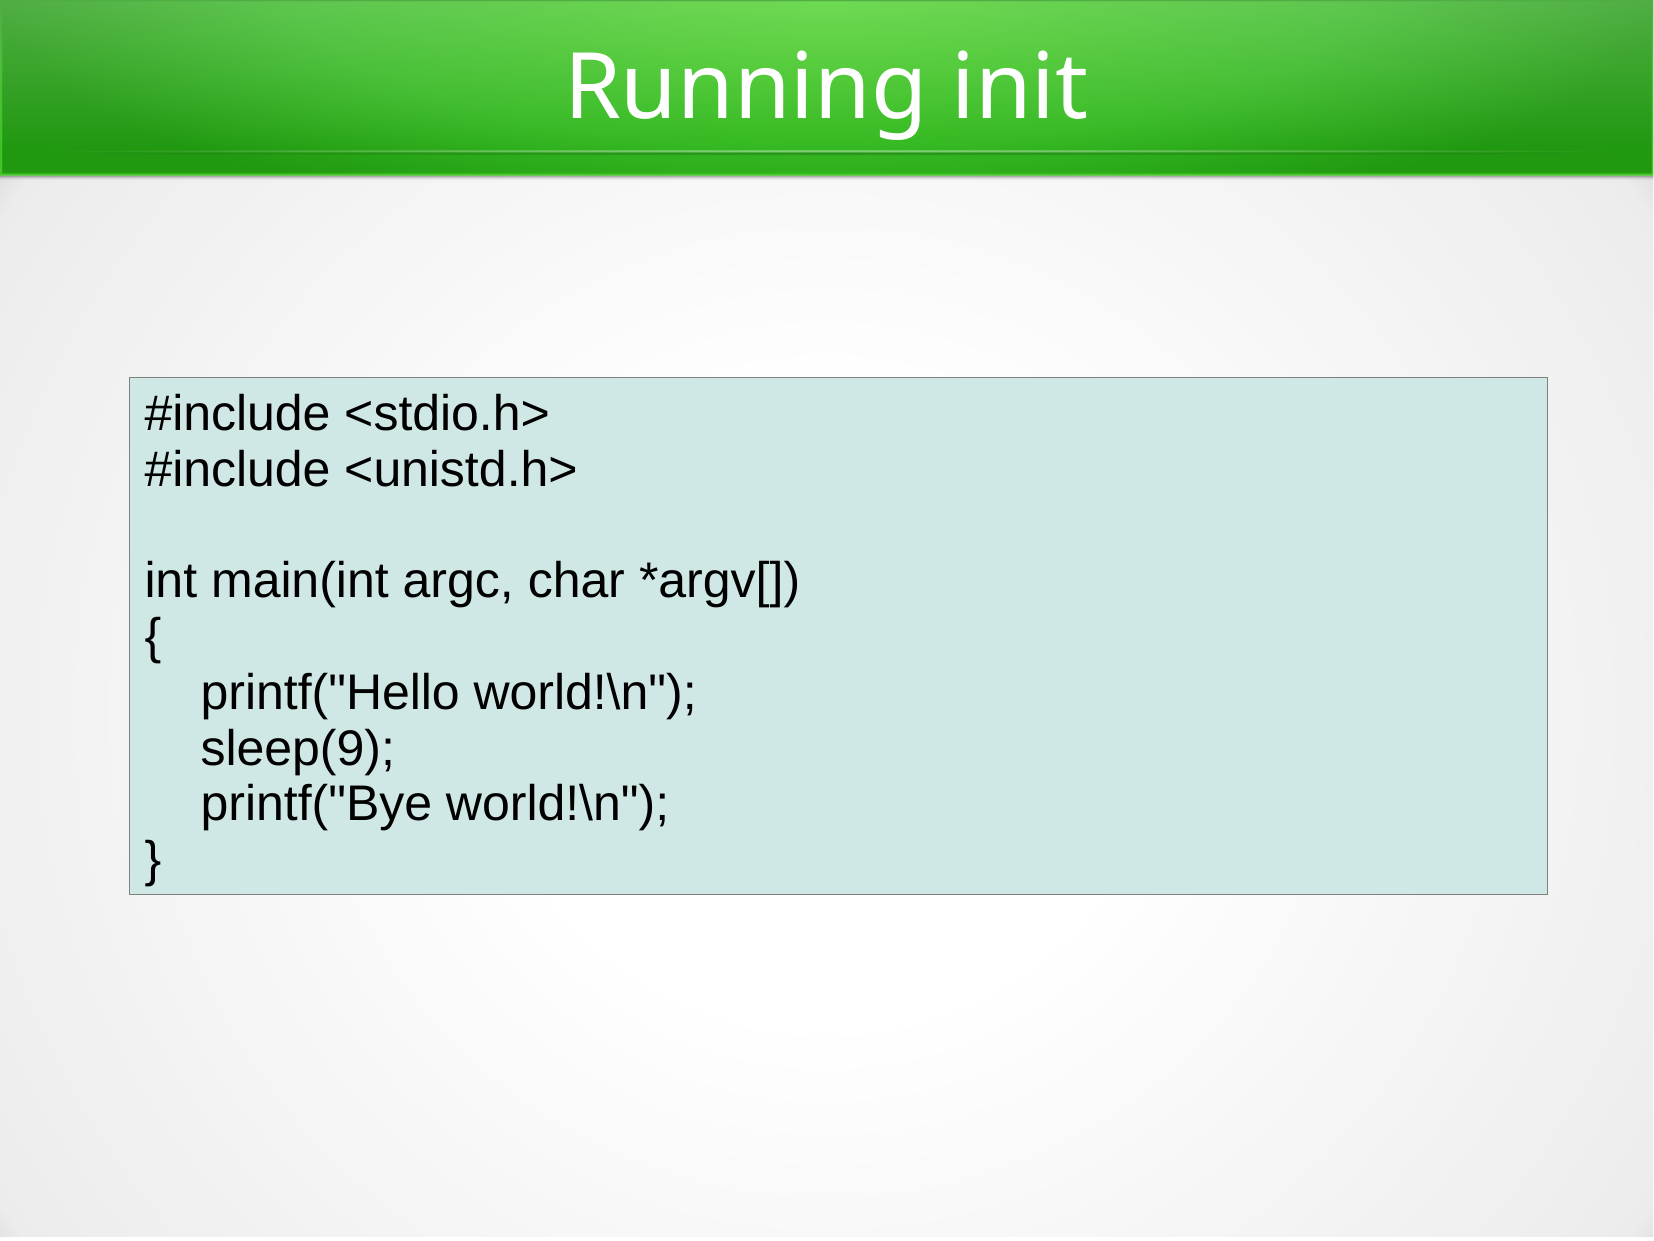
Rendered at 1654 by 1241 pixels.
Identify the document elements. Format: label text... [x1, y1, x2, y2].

title Running init [82, 11, 1571, 154]
picture [0, 0, 1654, 1237]
text_box #include <stdio.h> #include <unistd.h> int main(int argc, char *argv[]) { printf("Hello world!\n"); sleep(9); printf("Bye world!\n"); } [129, 377, 1548, 895]
